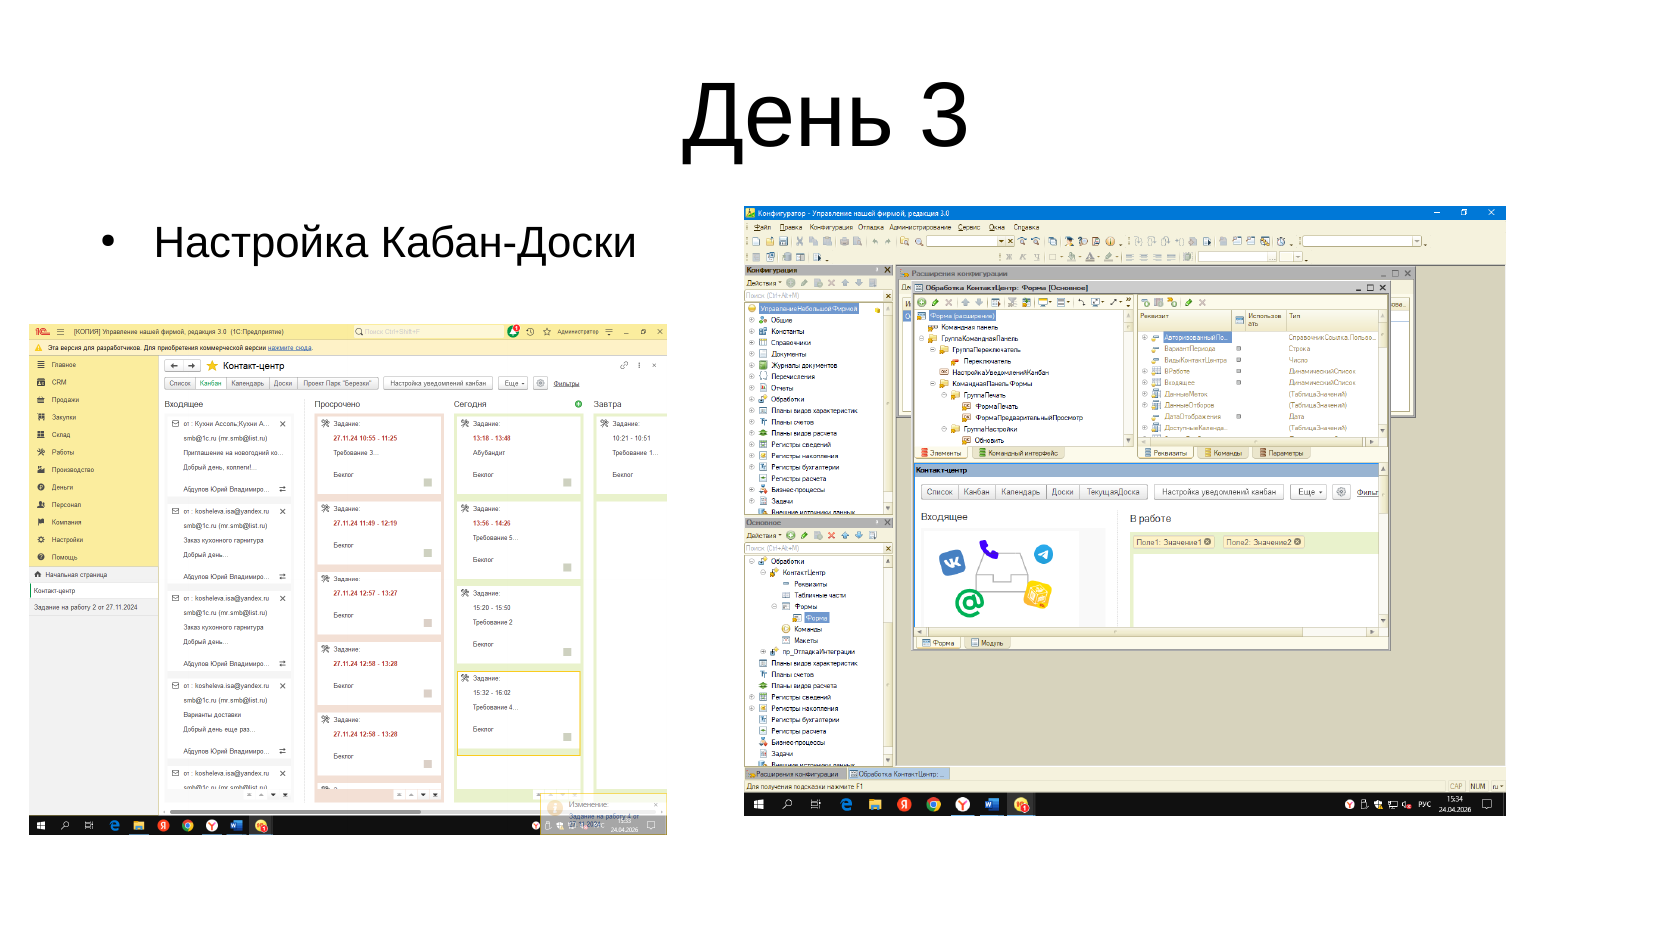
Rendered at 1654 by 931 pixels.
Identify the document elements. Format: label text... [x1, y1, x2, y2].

list Настройка Кабан-Доски [82, 217, 650, 324]
picture [744, 206, 1506, 816]
title День 3 [82, 37, 1571, 193]
picture [29, 324, 667, 835]
